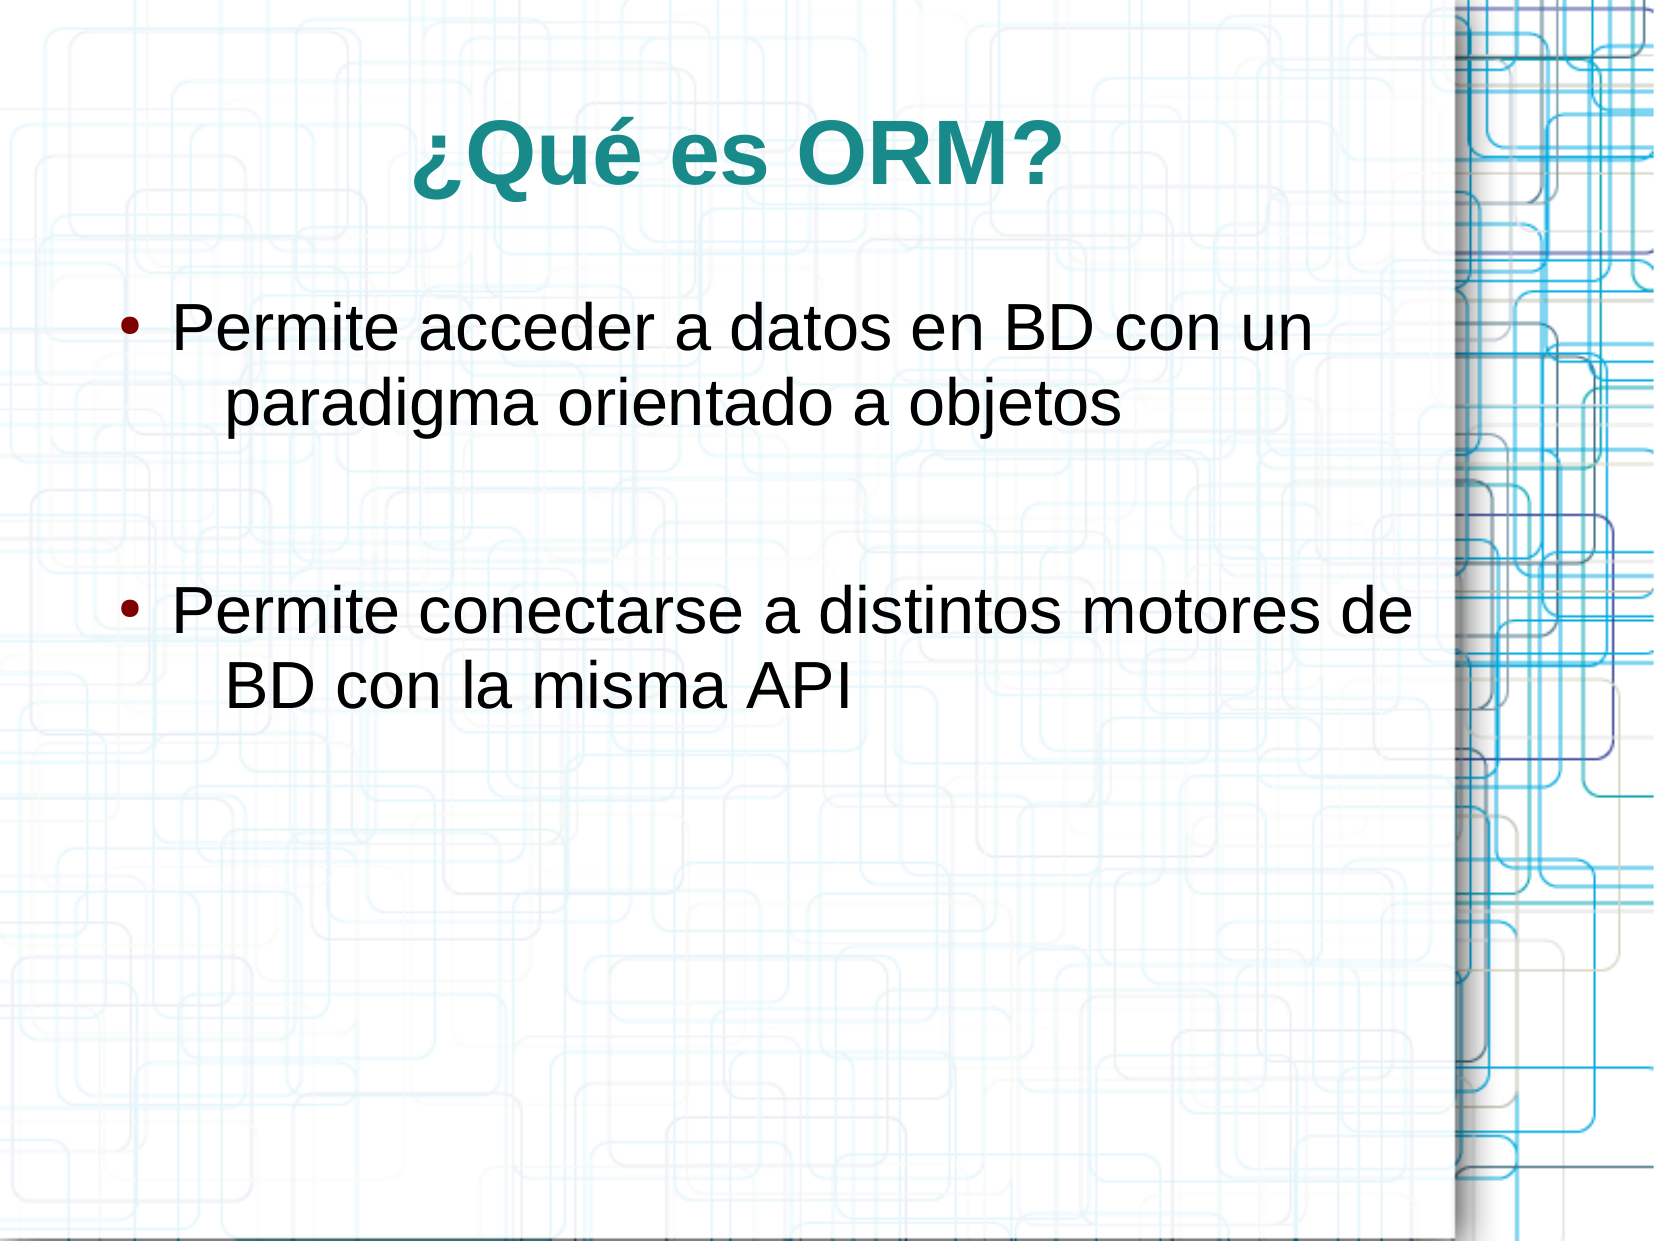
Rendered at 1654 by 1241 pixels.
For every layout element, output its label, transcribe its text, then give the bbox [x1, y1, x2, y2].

title ¿Qué es ORM? [59, 49, 1418, 257]
picture [0, 0, 1654, 1241]
list Permite acceder a datos en BD con un paradigma orientado a objetos Permite conectarse a distintos motores de BD con la misma API [82, 290, 1418, 1010]
